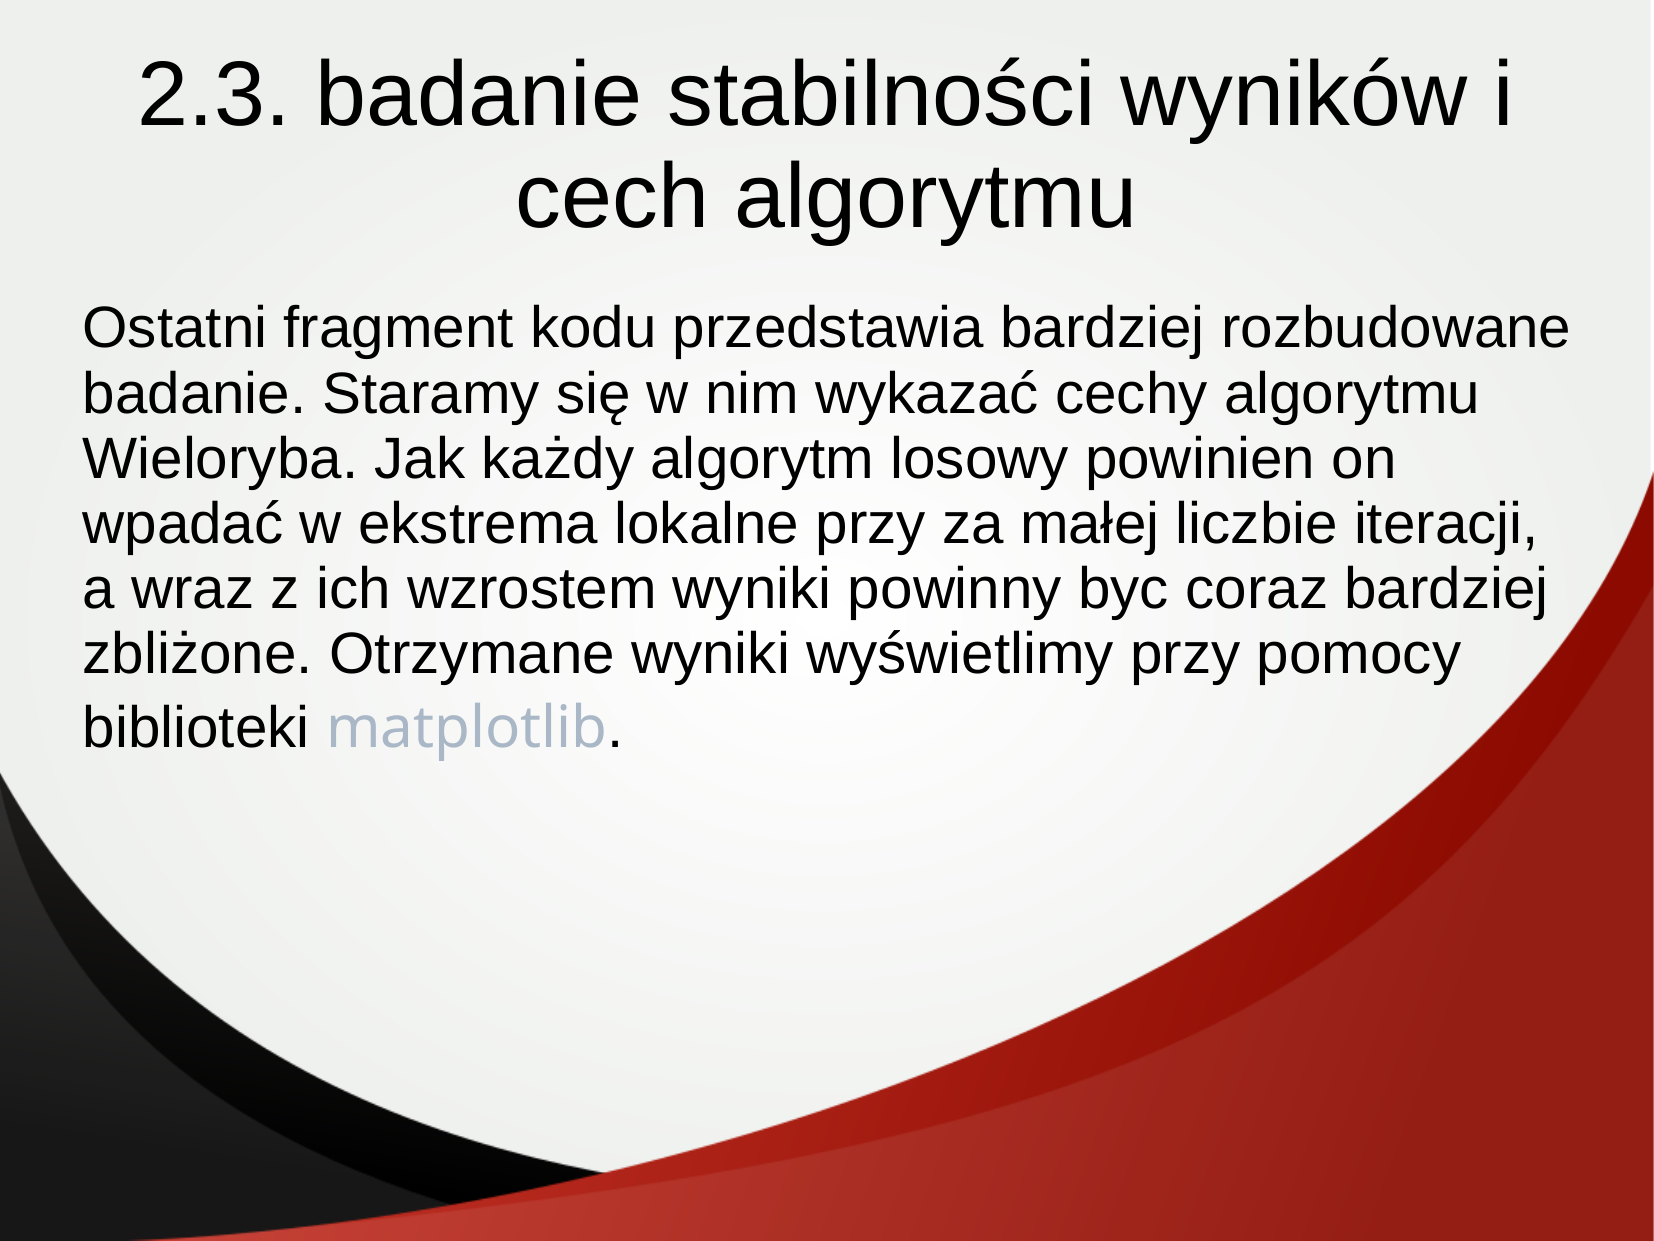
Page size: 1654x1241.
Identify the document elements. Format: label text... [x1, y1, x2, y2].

title 2.3. badanie stabilności wyników i cech algorytmu [82, 40, 1571, 249]
picture [0, 0, 1654, 1241]
list Ostatni fragment kodu przedstawia bardziej rozbudowane badanie. Staramy się w nim wykazać cechy algorytmu Wieloryba. Jak każdy algorytm losowy powinien on wpadać w ekstrema lokalne przy za małej liczbie iteracji, a wraz z ich wzrostem wyniki powinny byc coraz bardziej zbliżone. Otrzymane wyniki wyświetlimy przy pomocy biblioteki matplotlib. [82, 295, 1583, 957]
